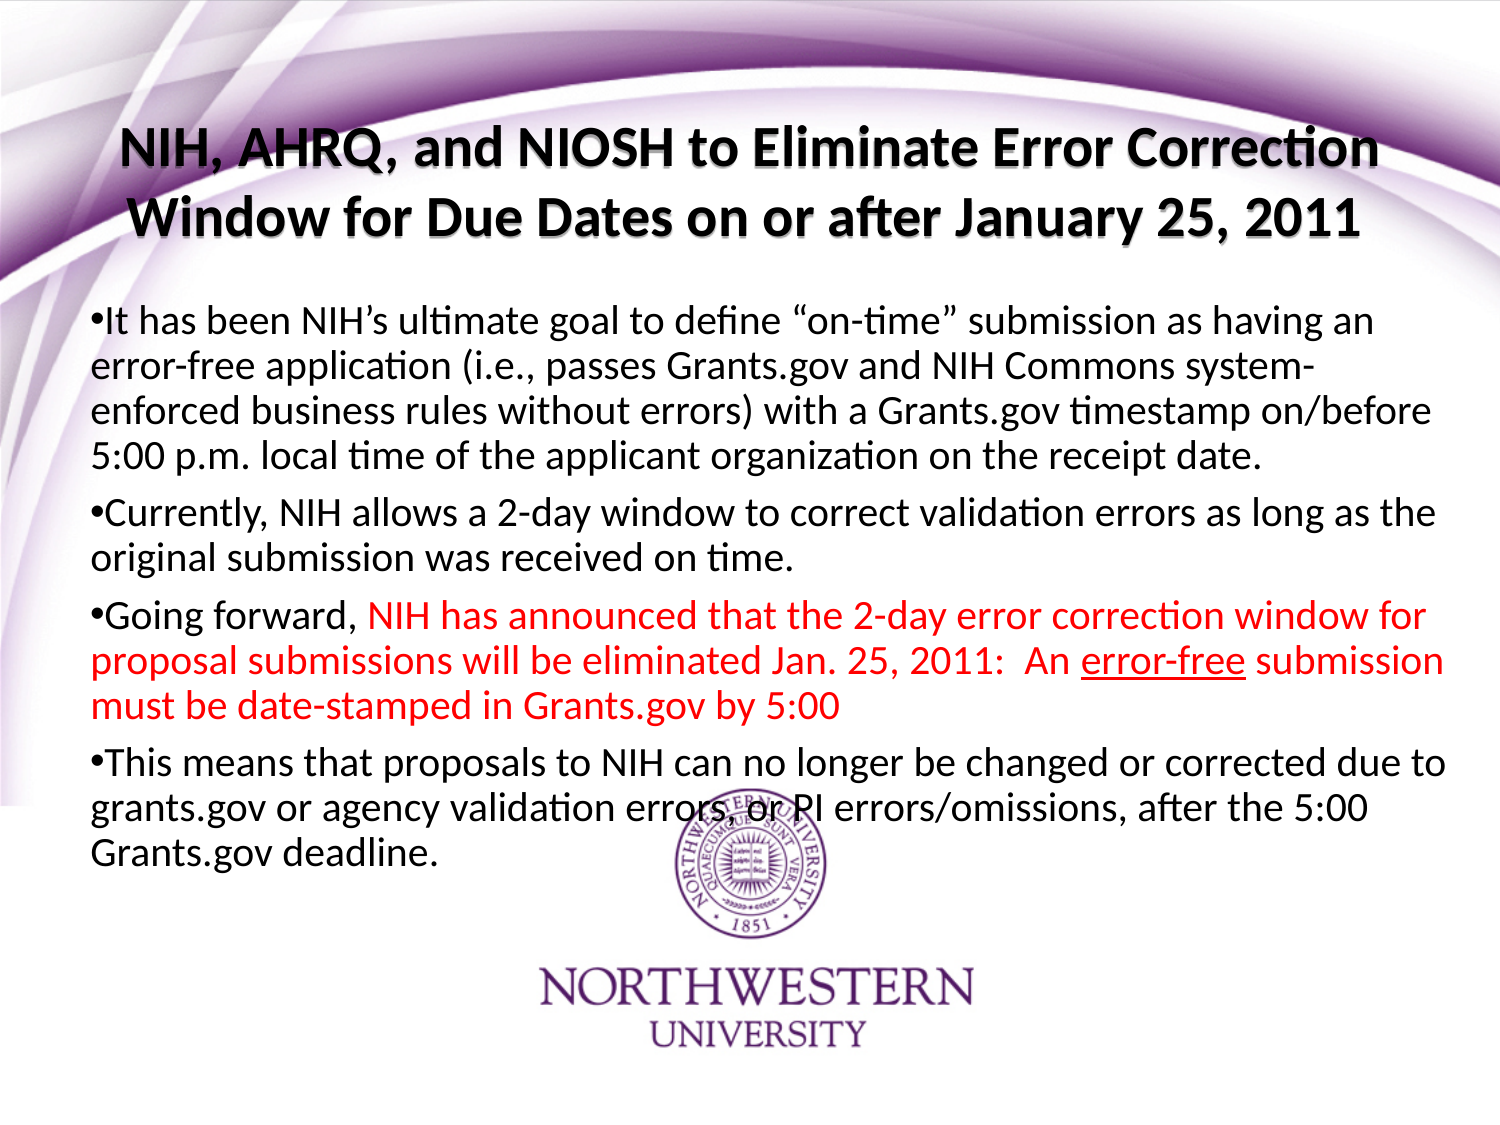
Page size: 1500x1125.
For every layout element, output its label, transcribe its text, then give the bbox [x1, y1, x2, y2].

text_box It has been NIH’s ultimate goal to define “on-time” submission as having an error-free application (i.e., passes Grants.gov and NIH Commons system-enforced business rules without errors) with a Grants.gov timestamp on/before 5:00 p.m. local time of the applicant organization on the receipt date. Currently, NIH allows a 2-day window to correct validation errors as long as the original submission was received on time. Going forward, NIH has announced that the 2-day error correction window for proposal submissions will be eliminated Jan. 25, 2011: An error-free submission must be date-stamped in Grants.gov by 5:00 This means that proposals to NIH can no longer be changed or corrected due to grants.gov or agency validation errors, or PI errors/omissions, after the 5:00 Grants.gov deadline. [75, 291, 1469, 983]
title NIH, AHRQ, and NIOSH to Eliminate Error Correction Window for Due Dates on or after January 25, 2011 [75, 101, 1426, 215]
